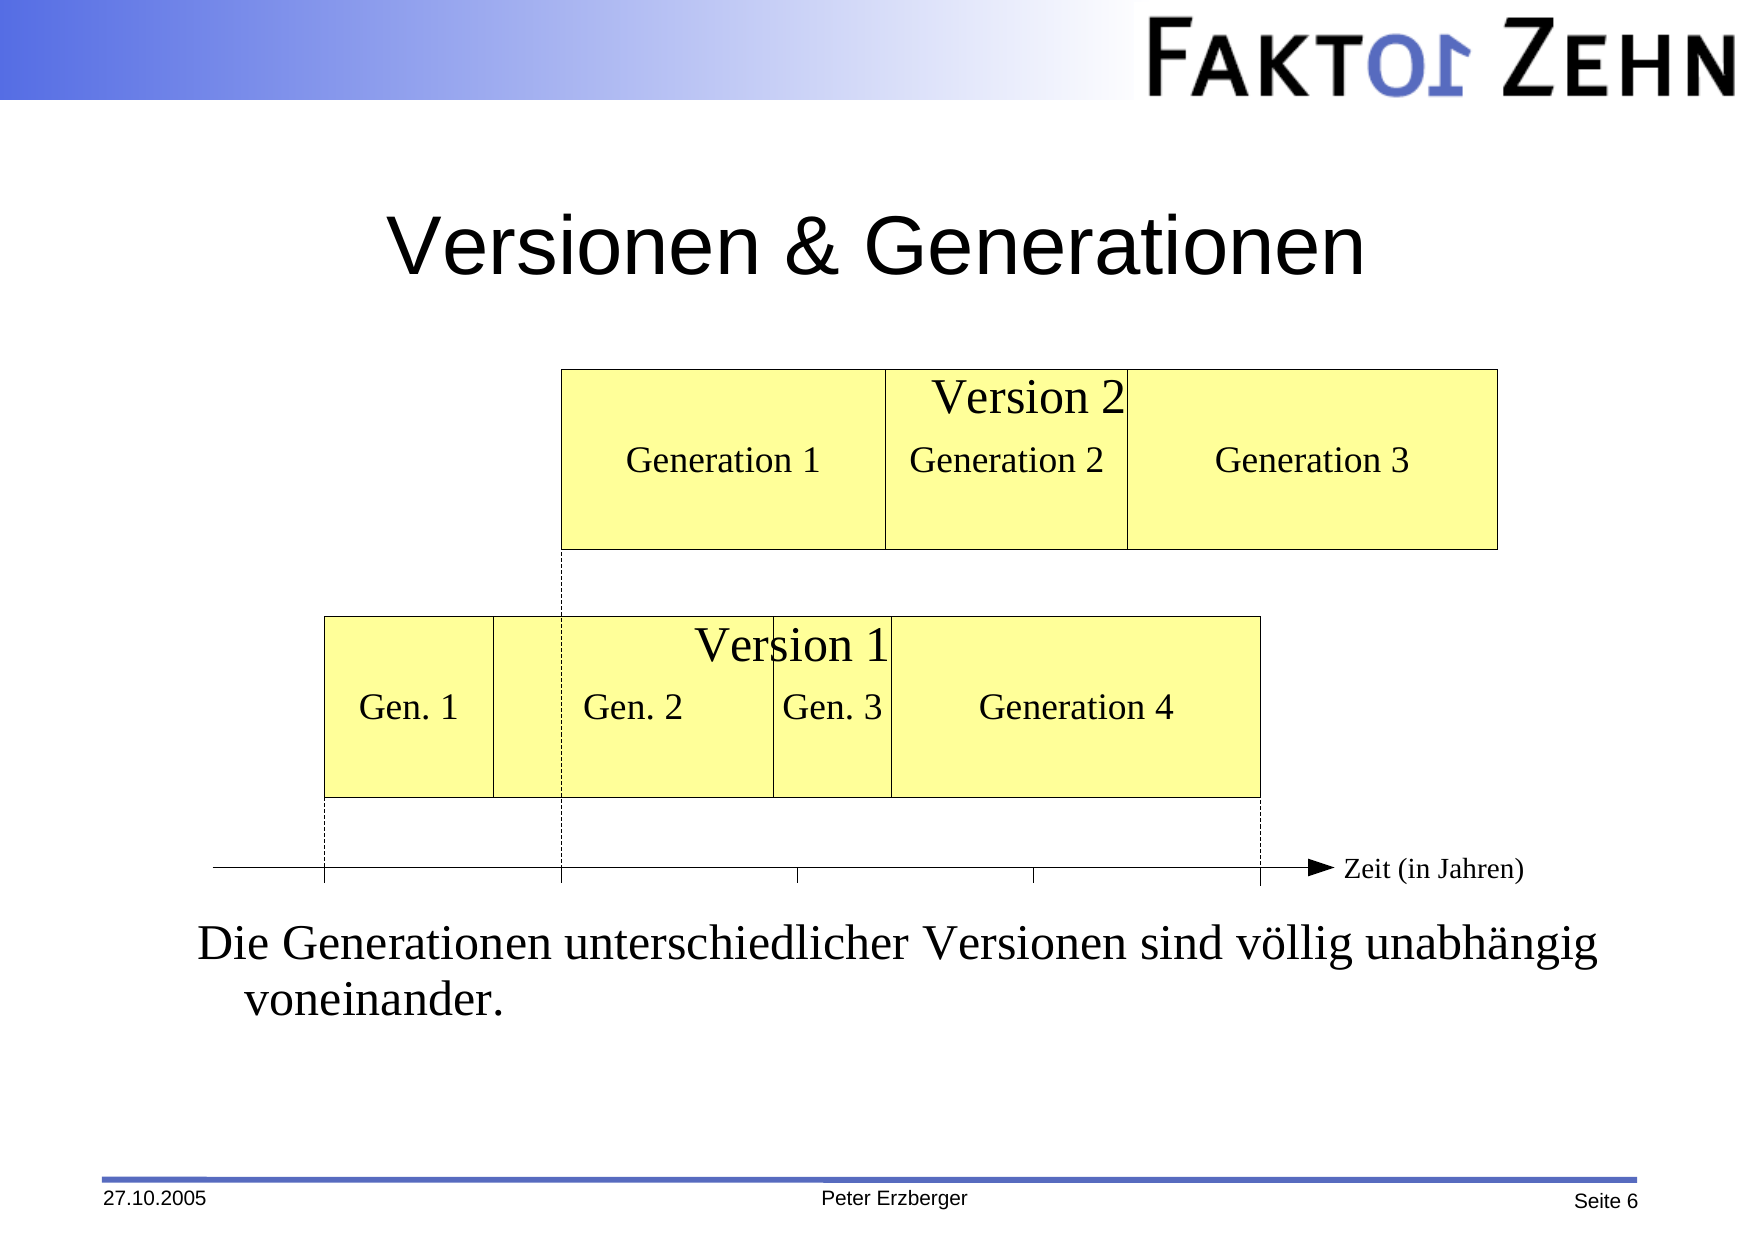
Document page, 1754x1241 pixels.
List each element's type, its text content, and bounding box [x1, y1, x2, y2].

picture [1133, 2, 1749, 105]
title Versionen & Generationen [179, 142, 1576, 349]
text_box Zeit (in Jahren) [1343, 852, 1551, 886]
text_box Version 1 [324, 616, 1261, 798]
text_box Die Generationen unterschiedlicher Versionen sind völlig unabhängig voneinander. [103, 915, 1639, 1093]
text_box Version 2 [561, 369, 1498, 550]
